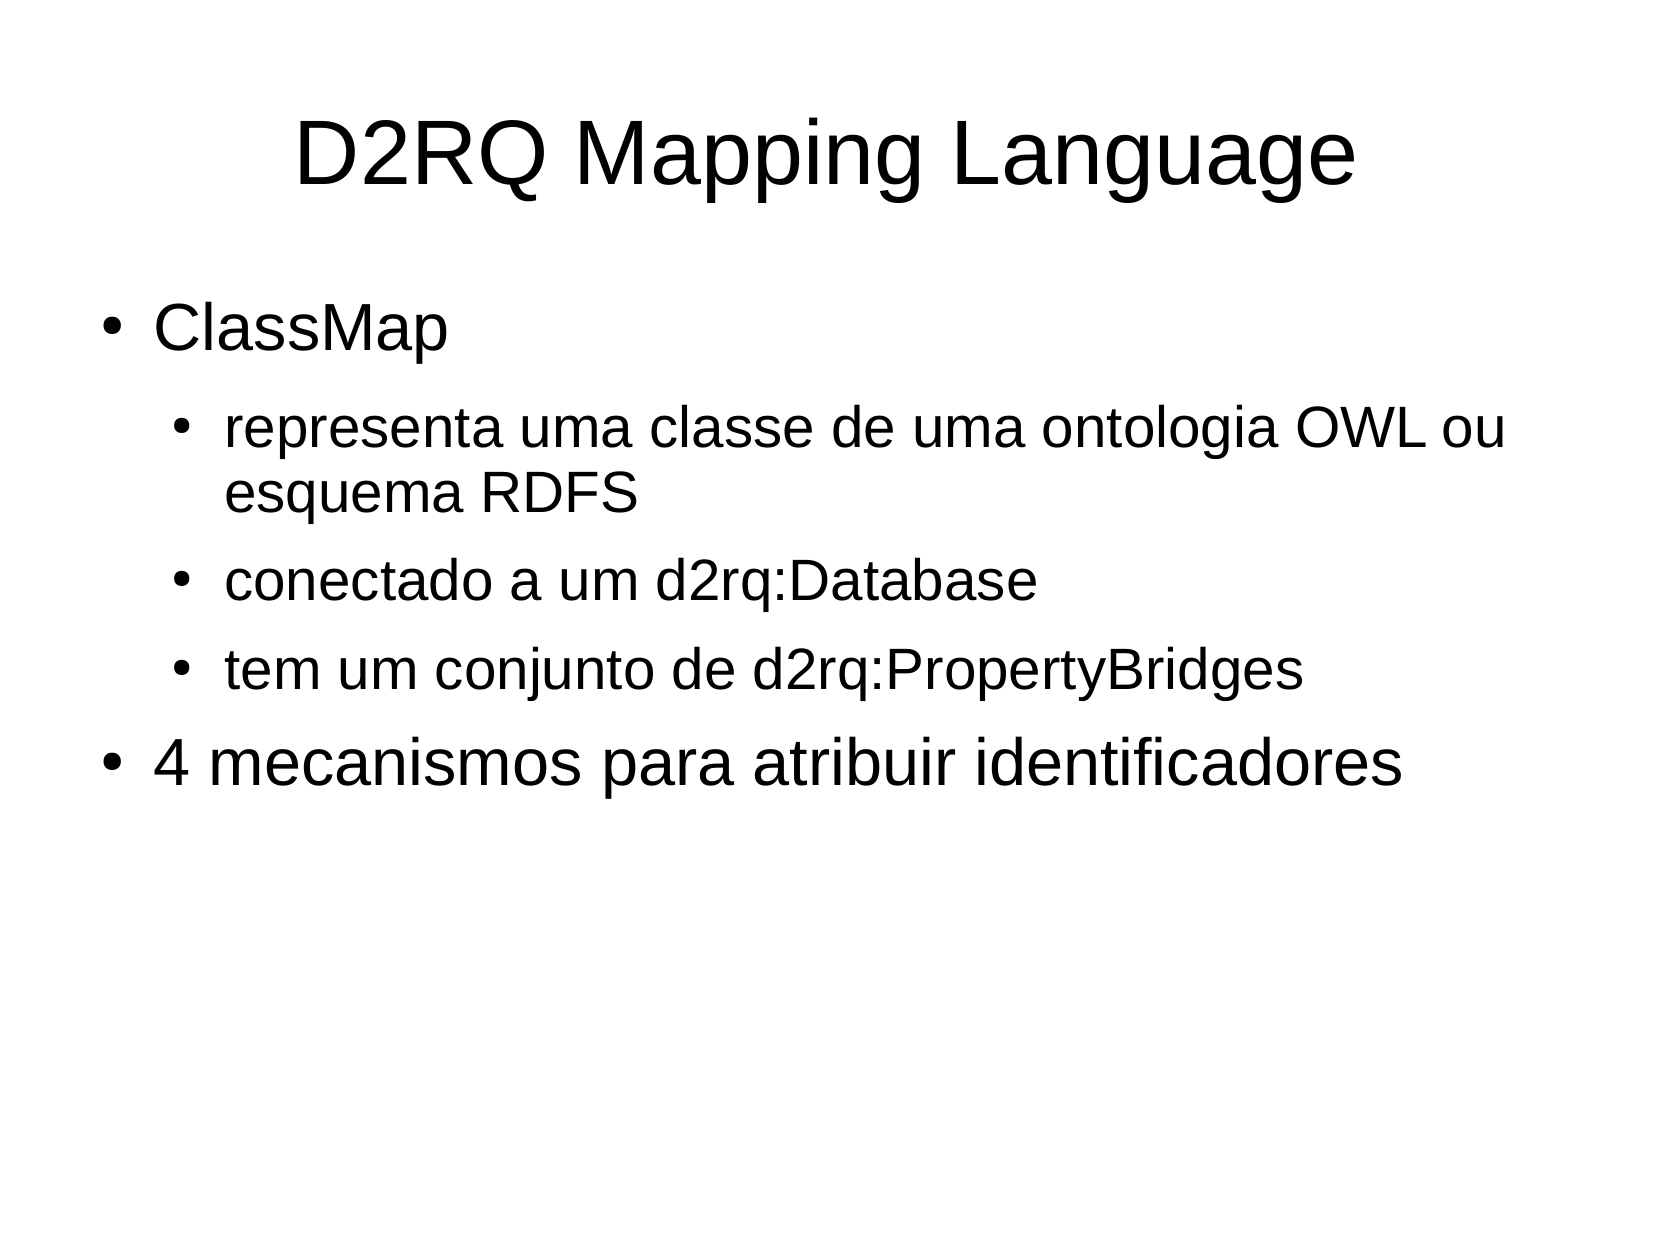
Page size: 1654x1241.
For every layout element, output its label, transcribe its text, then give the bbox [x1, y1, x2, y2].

title D2RQ Mapping Language [82, 56, 1571, 250]
list ClassMap representa uma classe de uma ontologia OWL ou esquema RDFS conectado a um d2rq:Database tem um conjunto de d2rq:PropertyBridges 4 mecanismos para atribuir identificadores [82, 290, 1571, 1094]
